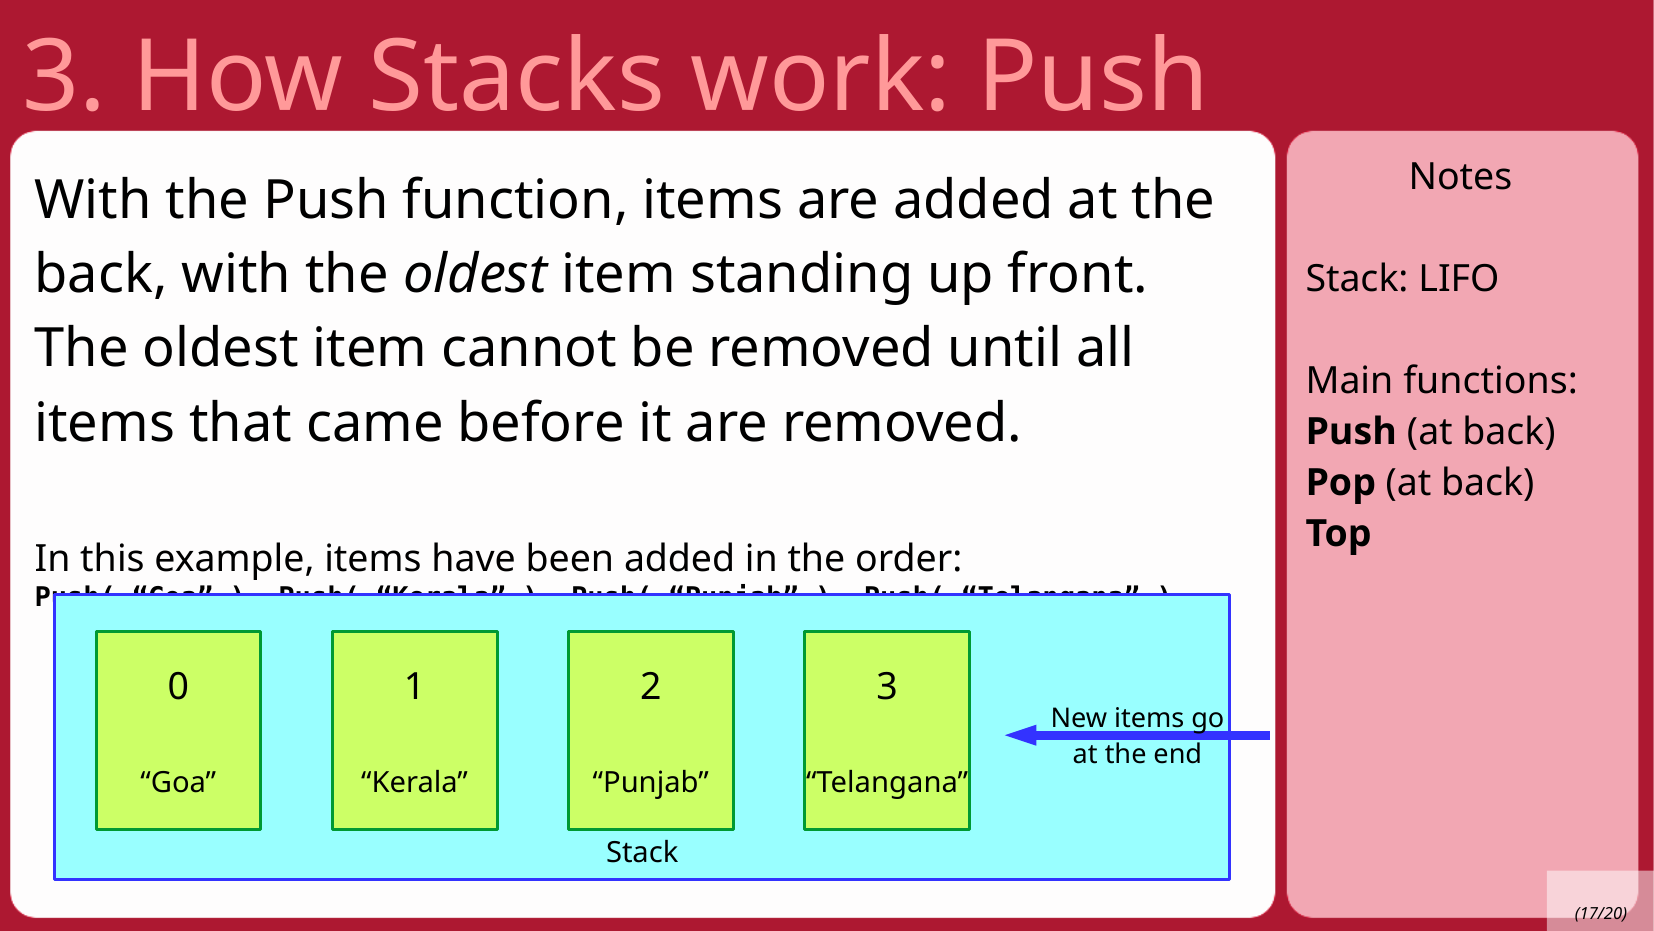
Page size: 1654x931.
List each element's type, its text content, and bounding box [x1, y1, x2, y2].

text_box Notes Stack: LIFO Main functions: Push (at back) Pop (at back) Top [1290, 141, 1631, 494]
text_box 3 “Telangana” [804, 631, 970, 830]
text_box 0 “Goa” [96, 631, 261, 830]
title 3. How Stacks work: Push [22, 7, 1511, 136]
text_box (<number>/20) [1546, 877, 1654, 931]
text_box With the Push function, items are added at the back, with the oldest item standing up front. The oldest item cannot be removed until all items that came before it are removed. In this example, items have been added in the order: Push( “Goa” ), Push( “Kerala” ), Push( “Punjab” ), Push( “Telangana” ). [34, 160, 1248, 539]
picture [0, 0, 1654, 931]
text_box 1 “Kerala” [332, 631, 498, 830]
text_box 2 “Punjab” [568, 631, 734, 830]
text_box Stack [54, 594, 1230, 880]
